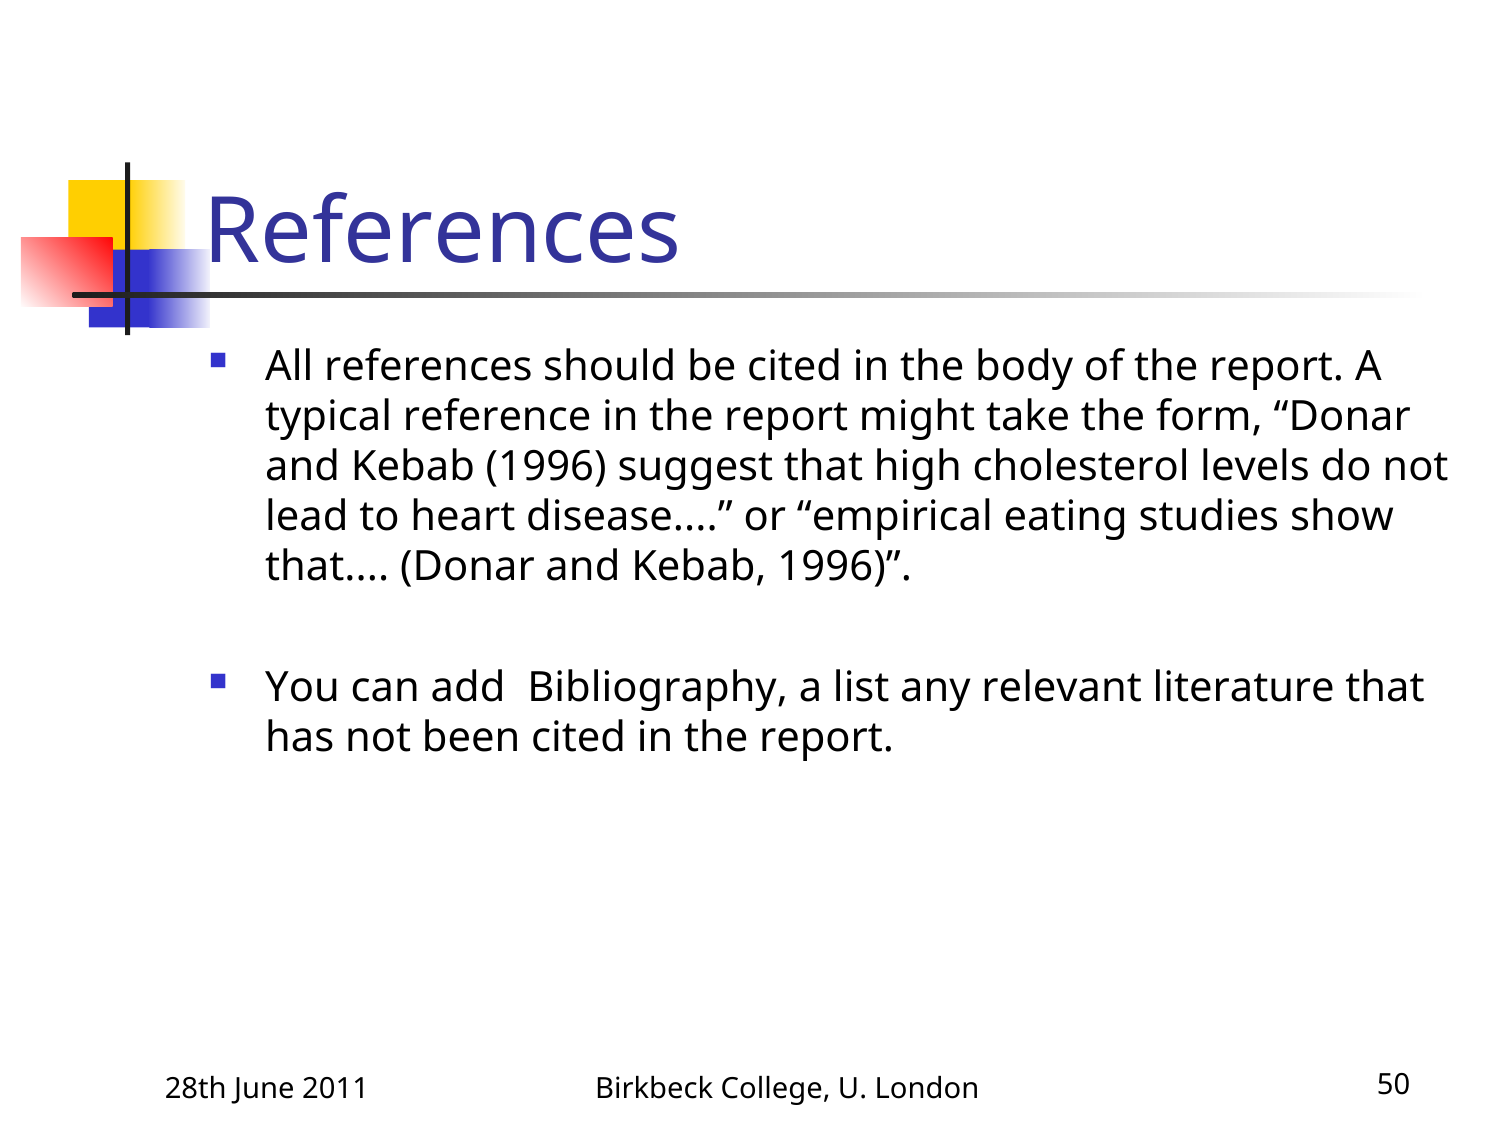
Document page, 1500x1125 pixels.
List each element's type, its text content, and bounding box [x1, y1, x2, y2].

text_box 28th June 2011 [150, 1037, 463, 1113]
text_box <number> [1112, 1037, 1426, 1113]
text_box Birkbeck College, U. London [549, 1037, 1026, 1113]
list All references should be cited in the body of the report. A typical reference in the report might take the form, “Donar and Kebab (1996) suggest that high cholesterol levels do not lead to heart disease....” or “empirical eating studies show that.... (Donar and Kebab, 1996)”. You can add Bibliography, a list any relevant literature that has not been cited in the report. [193, 331, 1469, 1007]
title References [188, 101, 1468, 289]
